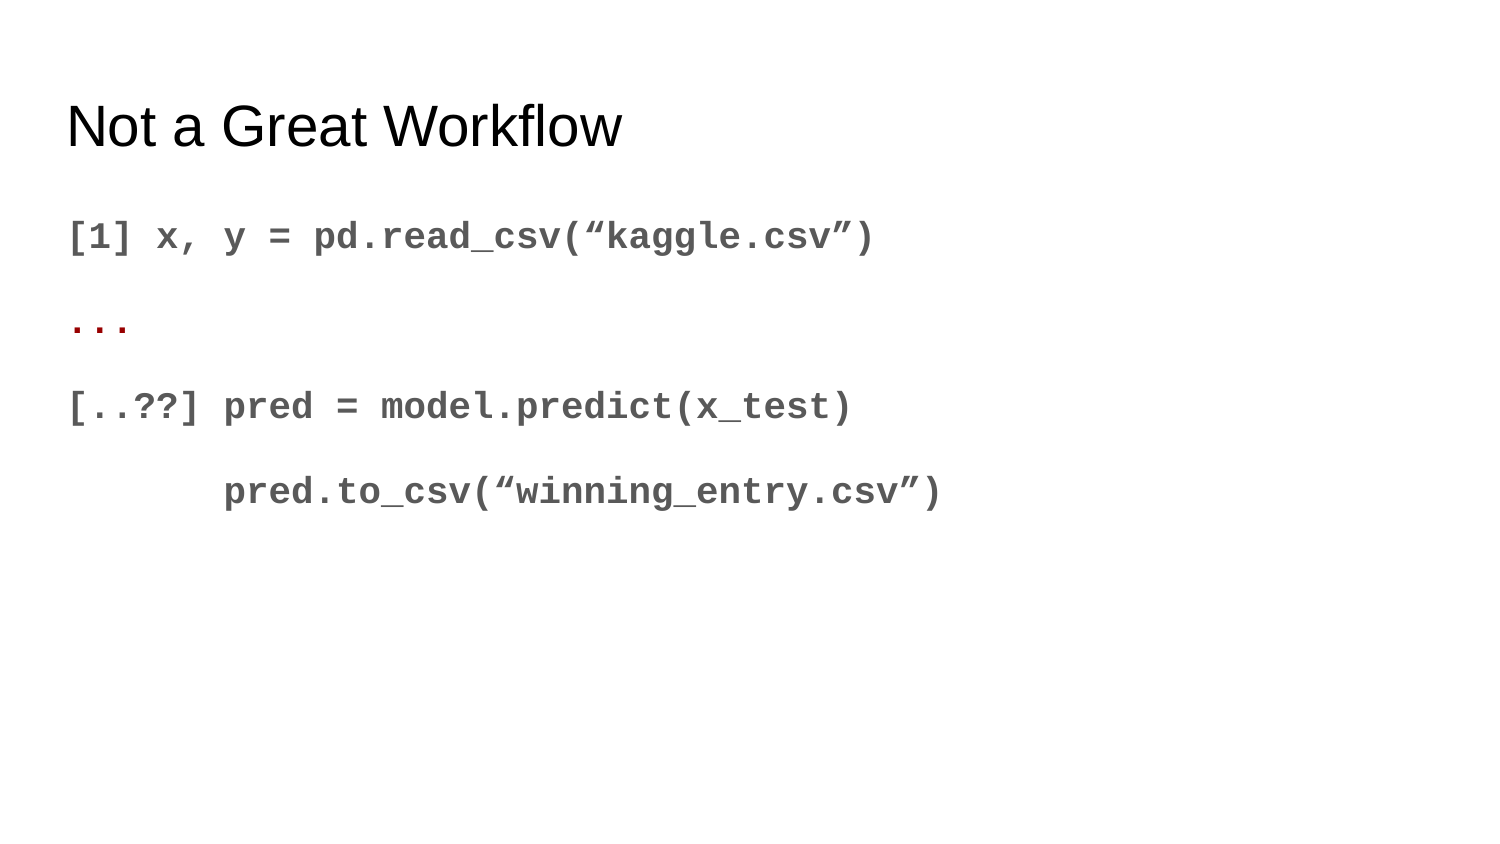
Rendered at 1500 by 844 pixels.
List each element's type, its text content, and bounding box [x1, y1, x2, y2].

title Not a Great Workflow [51, 72, 1449, 167]
list [1] x, y = pd.read_csv(“kaggle.csv”) ... [..??] pred = model.predict(x_test) pred.to_csv(“winning_entry.csv”) [51, 189, 1449, 750]
